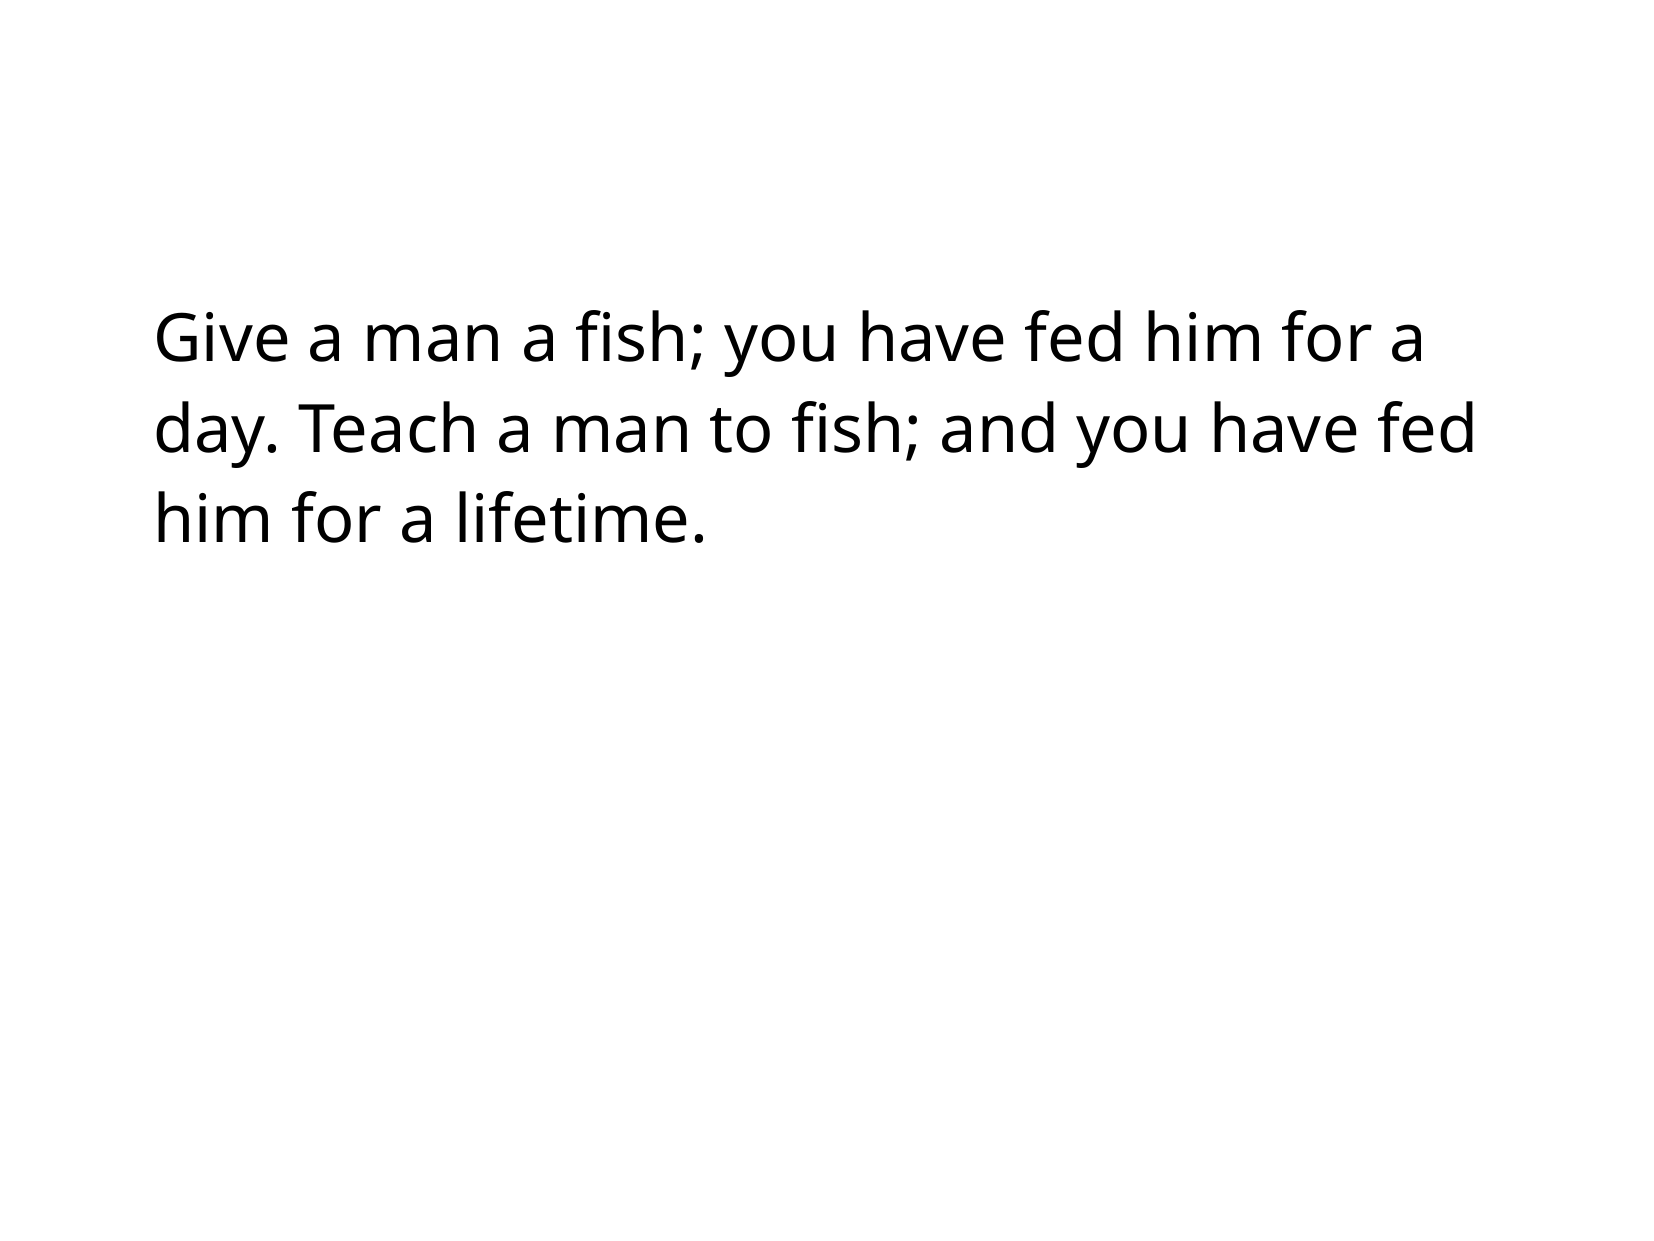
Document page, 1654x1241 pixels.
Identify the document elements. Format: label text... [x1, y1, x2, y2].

list Give a man a fish; you have fed him for a day. Teach a man to fish; and you have fed him for a lifetime. [82, 290, 1571, 1109]
